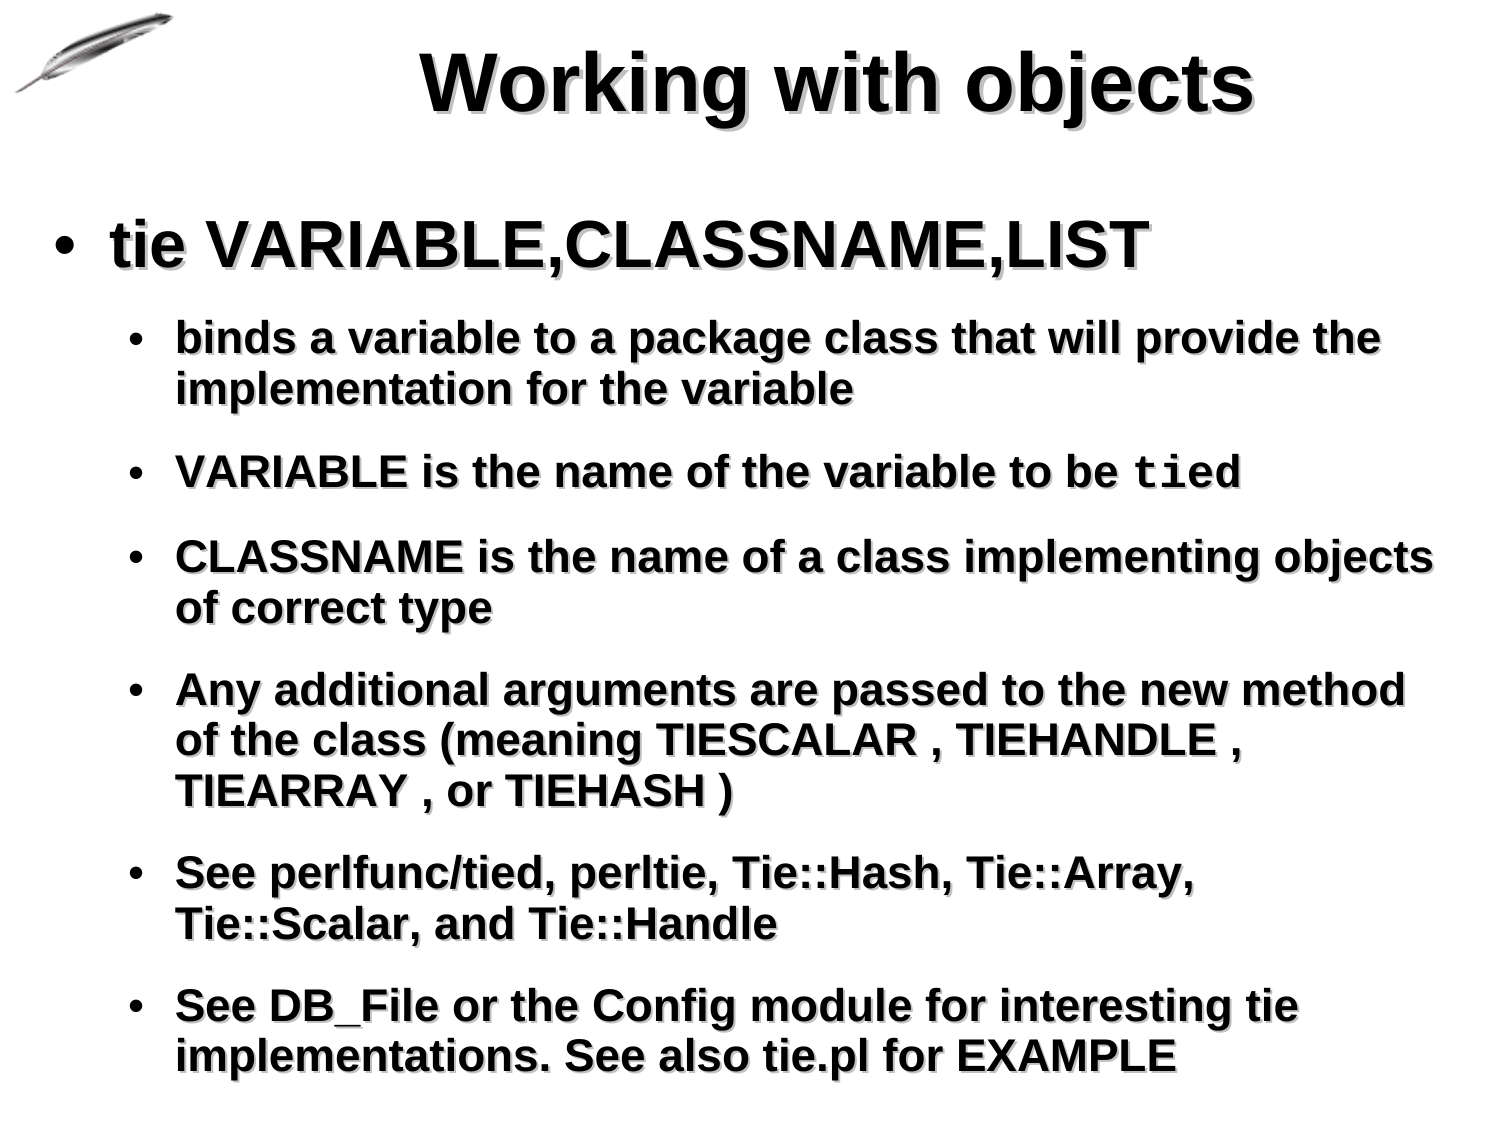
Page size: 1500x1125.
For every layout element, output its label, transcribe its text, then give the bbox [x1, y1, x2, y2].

list tie VARIABLE,CLASSNAME,LIST binds a variable to a package class that will provide the implementation for the variable VARIABLE is the name of the variable to be tied CLASSNAME is the name of a class implementing objects of correct type Any additional arguments are passed to the new method of the class (meaning TIESCALAR , TIEHANDLE , TIEARRAY , or TIEHASH ) See perlfunc/tied, perltie, Tie::Hash, Tie::Array, Tie::Scalar, and Tie::Handle See DB_File or the Config module for interesting tie implementations. See also tie.pl for EXAMPLE [53, 207, 1447, 1084]
picture [11, 11, 179, 95]
title Working with objects [419, 0, 1459, 176]
